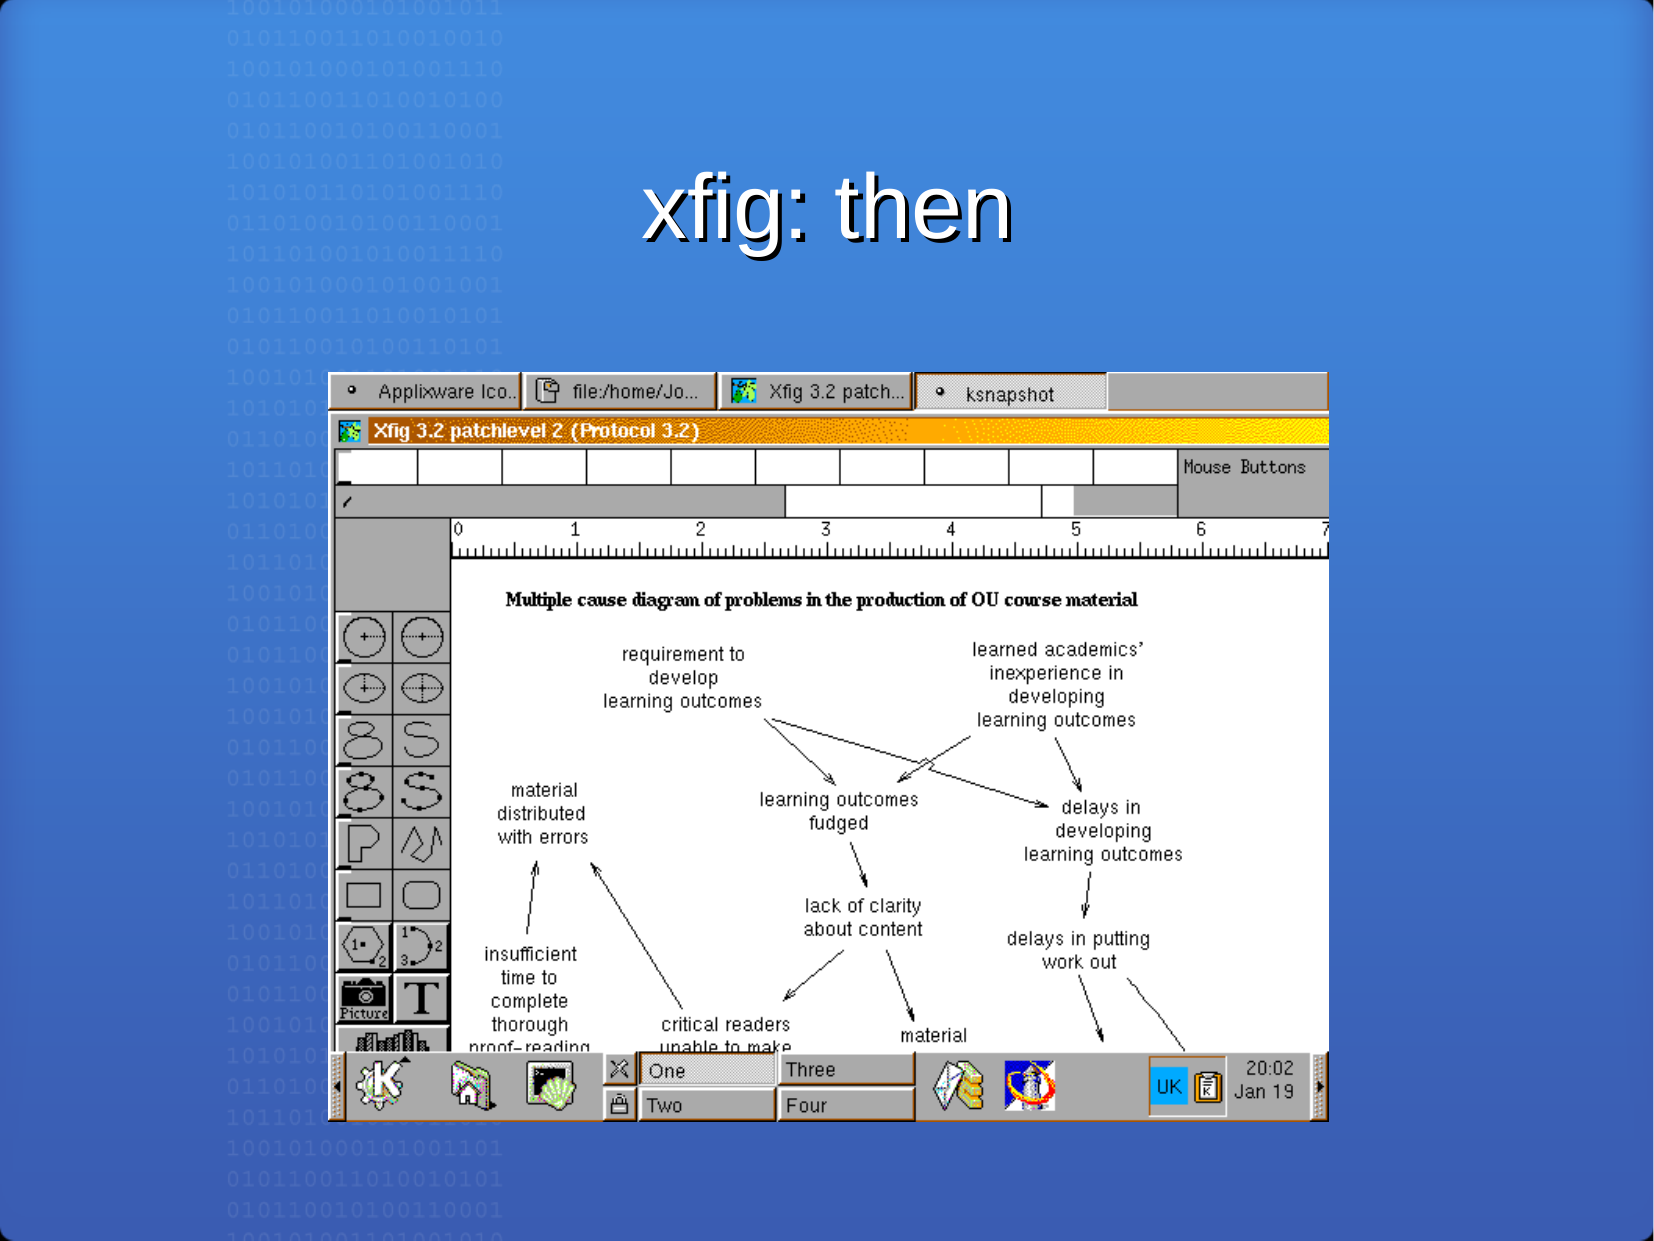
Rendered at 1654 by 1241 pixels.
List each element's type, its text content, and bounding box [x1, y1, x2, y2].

chart [121, 344, 1534, 1127]
picture [0, 0, 1654, 1241]
title xfig: then [121, 110, 1534, 303]
